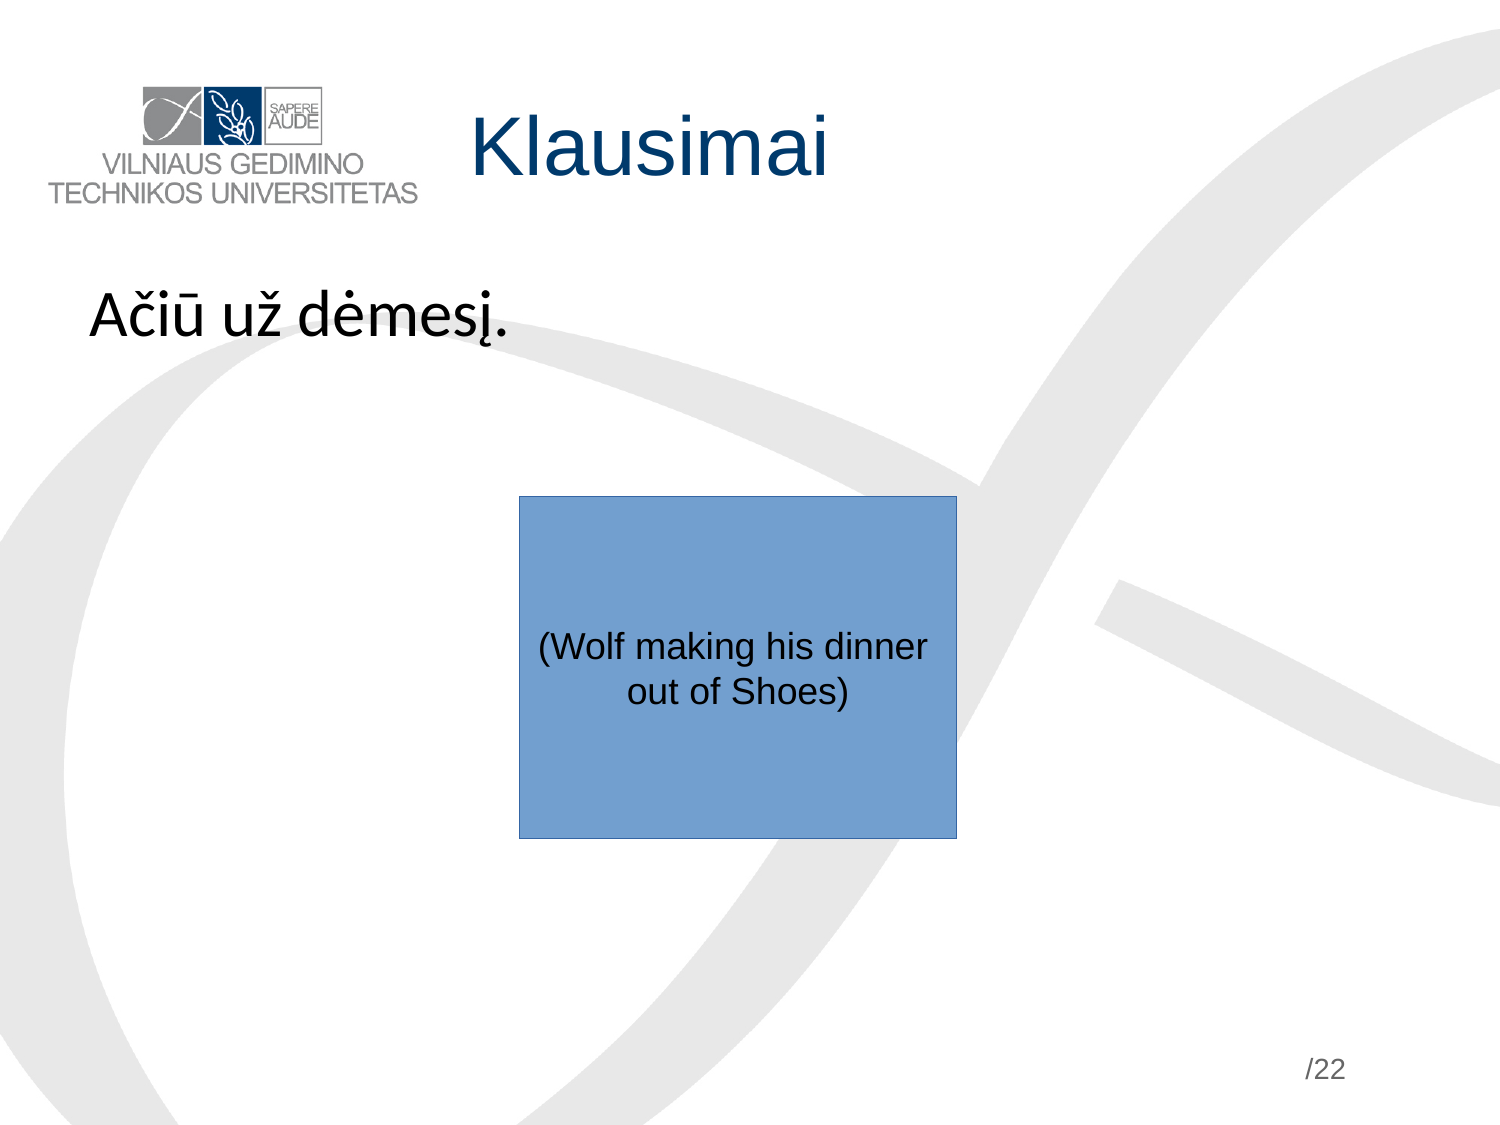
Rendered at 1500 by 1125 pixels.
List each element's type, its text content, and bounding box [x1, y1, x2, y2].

text_box /22 [1290, 1042, 1447, 1103]
text_box (Wolf making his dinner out of Shoes) [519, 496, 957, 839]
picture [0, 0, 1500, 1125]
text_box Ačiū už dėmesį. [74, 262, 1425, 370]
text_box Klausimai [454, 19, 1447, 265]
